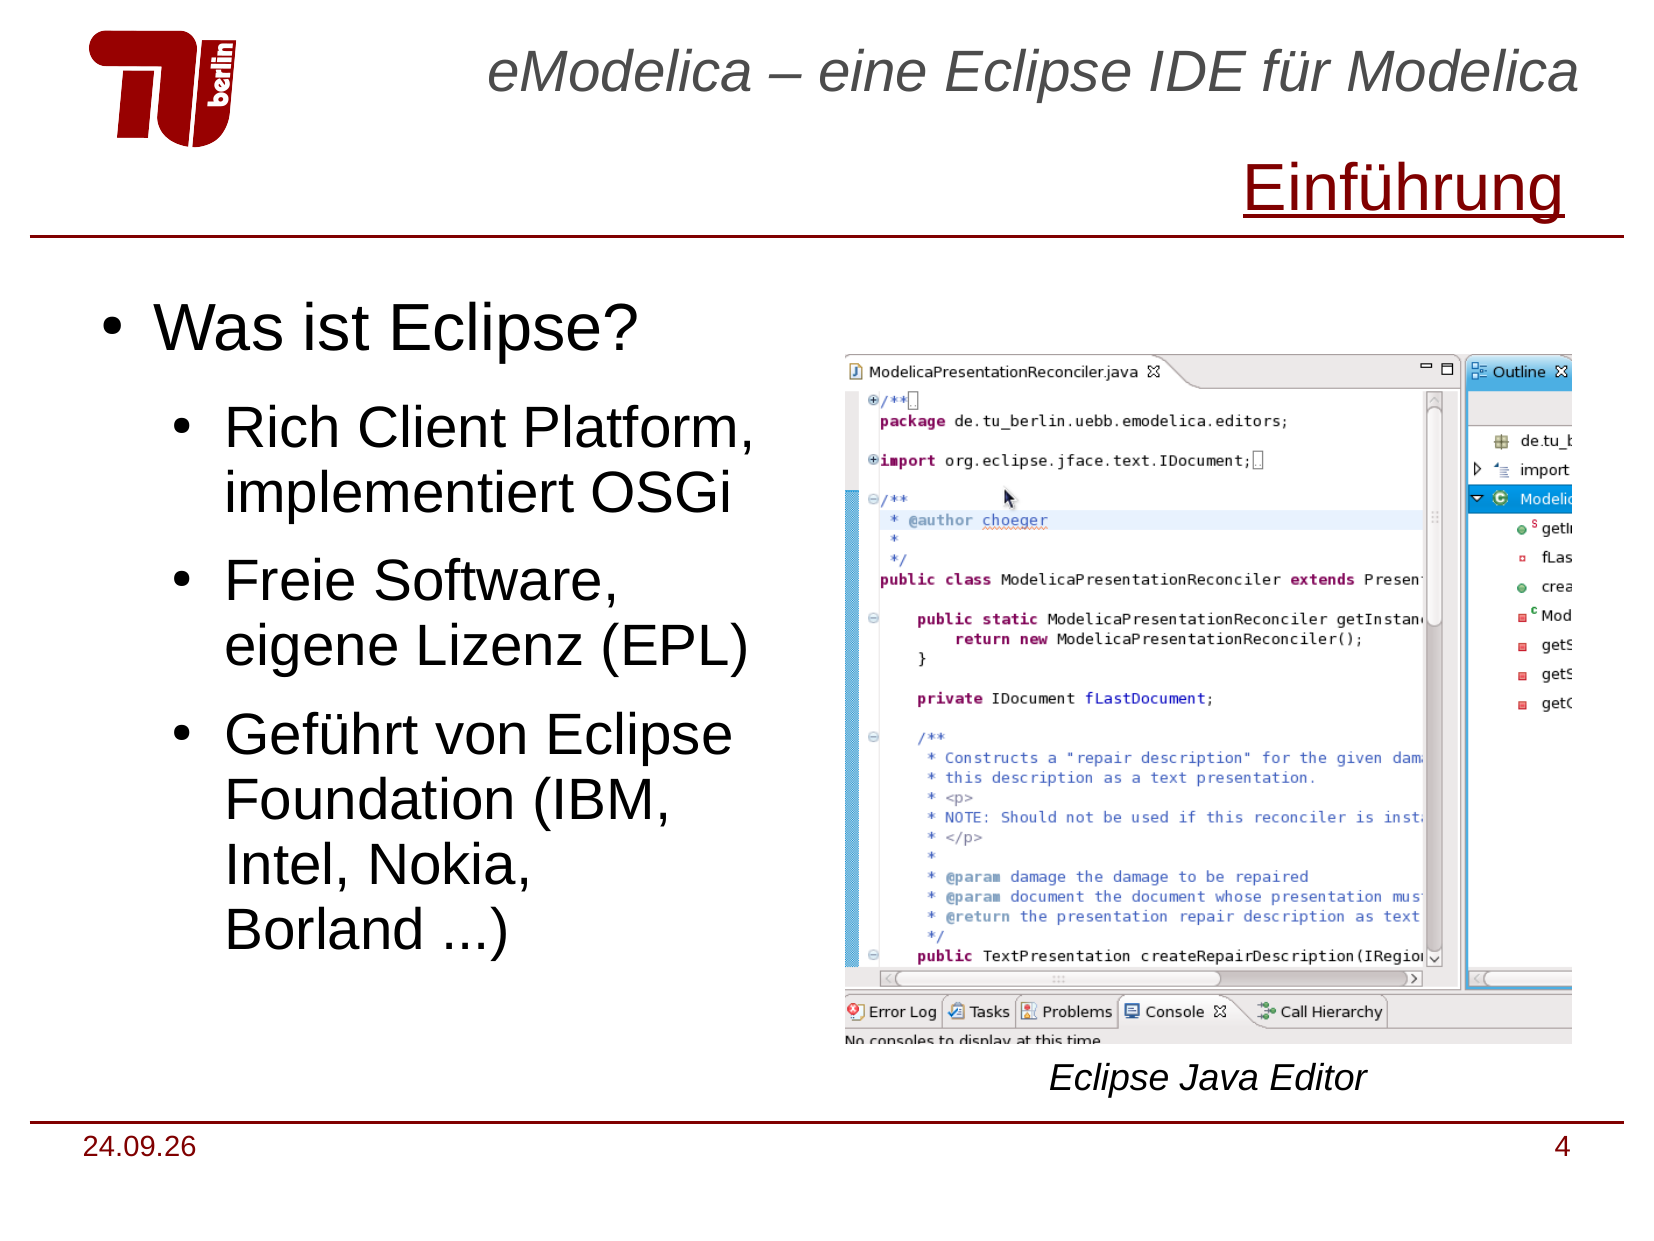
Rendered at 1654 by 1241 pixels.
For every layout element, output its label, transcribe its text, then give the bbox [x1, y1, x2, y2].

picture [1493, 491, 1507, 505]
picture [1521, 494, 1531, 503]
picture [88, 29, 237, 147]
picture [1557, 494, 1566, 503]
picture [845, 354, 1572, 1044]
title Einführung [76, 147, 1565, 228]
list Was ist Eclipse? Rich Client Platform, implementiert OSGi Freie Software, eigene Lizenz (EPL) Geführt von Eclipse Foundation (IBM, Intel, Nokia, Borland ...) [82, 290, 809, 1109]
